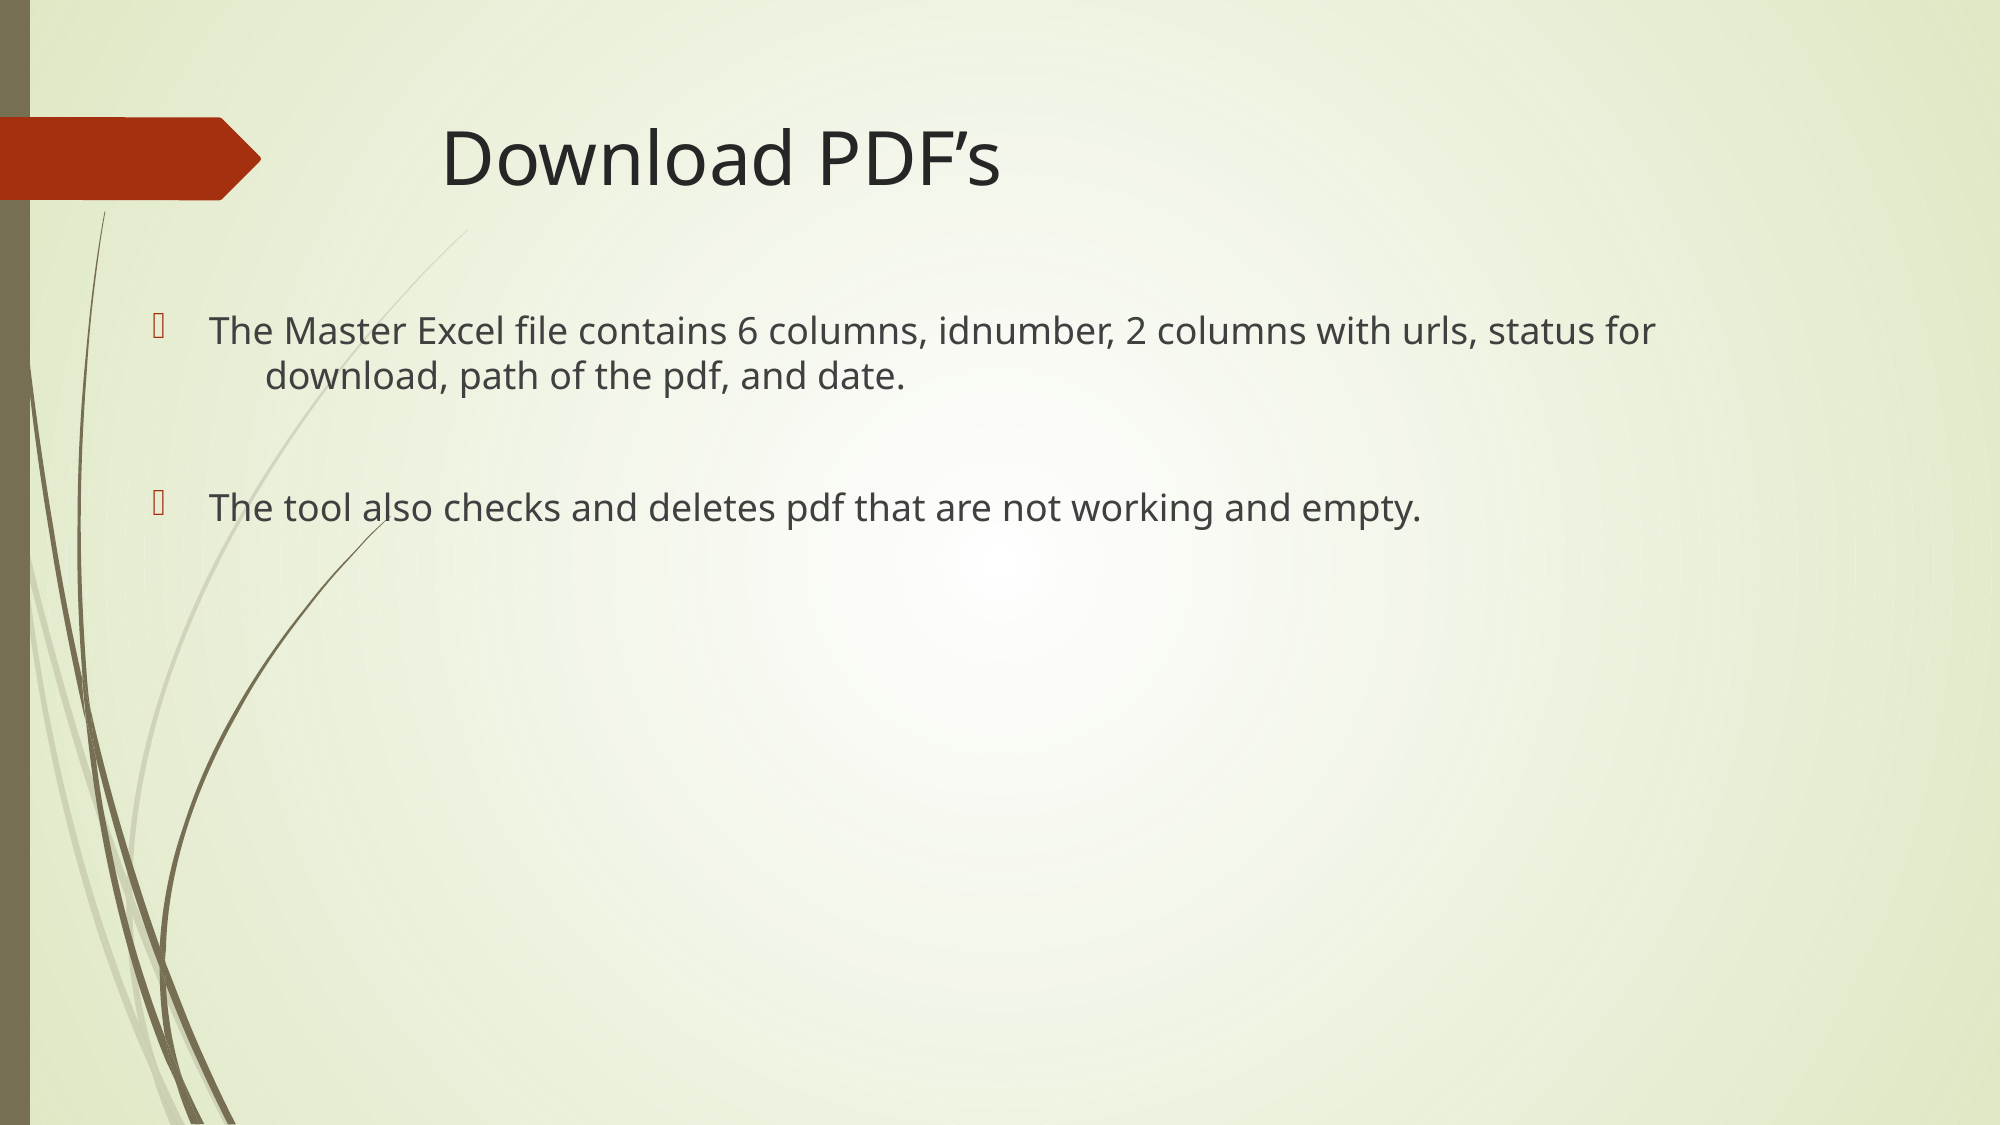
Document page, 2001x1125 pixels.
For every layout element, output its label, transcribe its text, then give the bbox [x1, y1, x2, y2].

title Download PDF’s [425, 102, 1888, 313]
list The Master Excel file contains 6 columns, idnumber, 2 columns with urls, status for download, path of the pdf, and date. The tool also checks and deletes pdf that are not working and empty. [137, 299, 1863, 1014]
